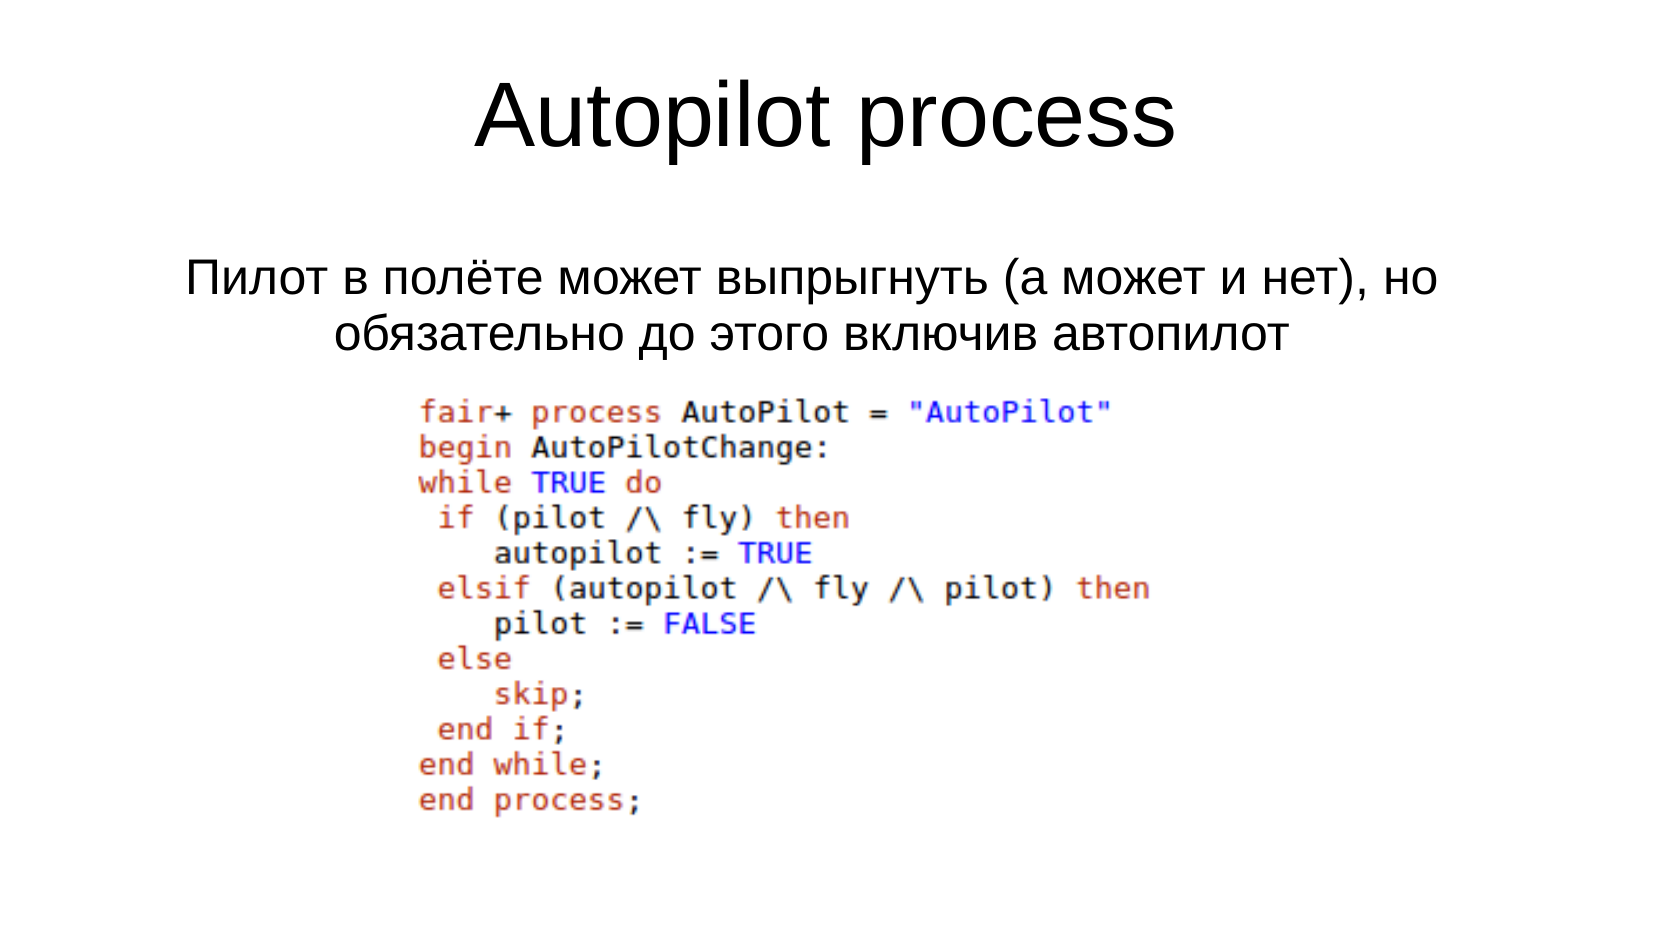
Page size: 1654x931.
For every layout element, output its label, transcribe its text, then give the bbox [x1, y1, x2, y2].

picture [417, 383, 1168, 827]
title Autopilot process [82, 12, 1571, 218]
title Пилот в полёте может выпрыгнуть (а может и нет), но обязательно до этого включив автопилот [118, 137, 1506, 473]
